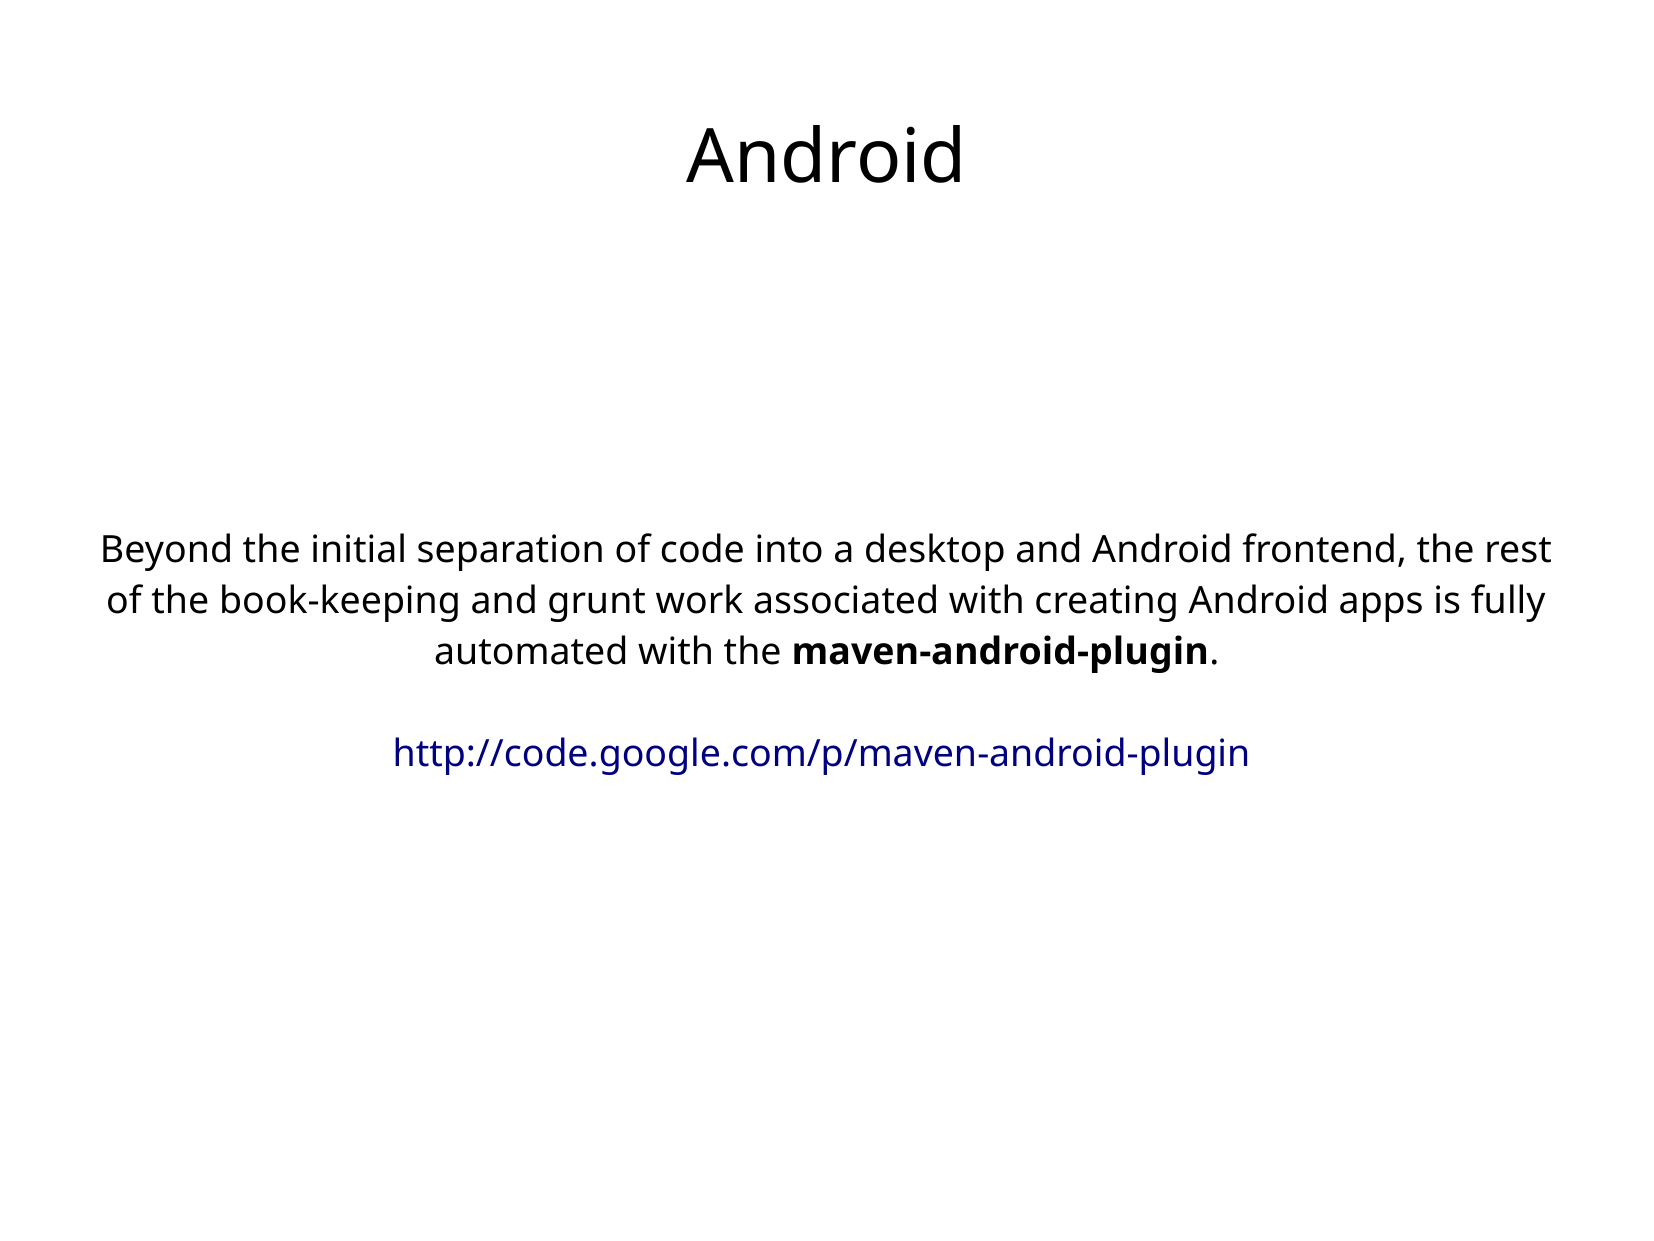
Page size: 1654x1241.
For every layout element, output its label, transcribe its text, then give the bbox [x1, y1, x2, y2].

title Android [82, 49, 1571, 257]
subtitle Beyond the initial separation of code into a desktop and Android frontend, the rest of the book-keeping and grunt work associated with creating Android apps is fully automated with the maven-android-plugin. http://code.google.com/p/maven-android-plugin [82, 290, 1571, 1010]
